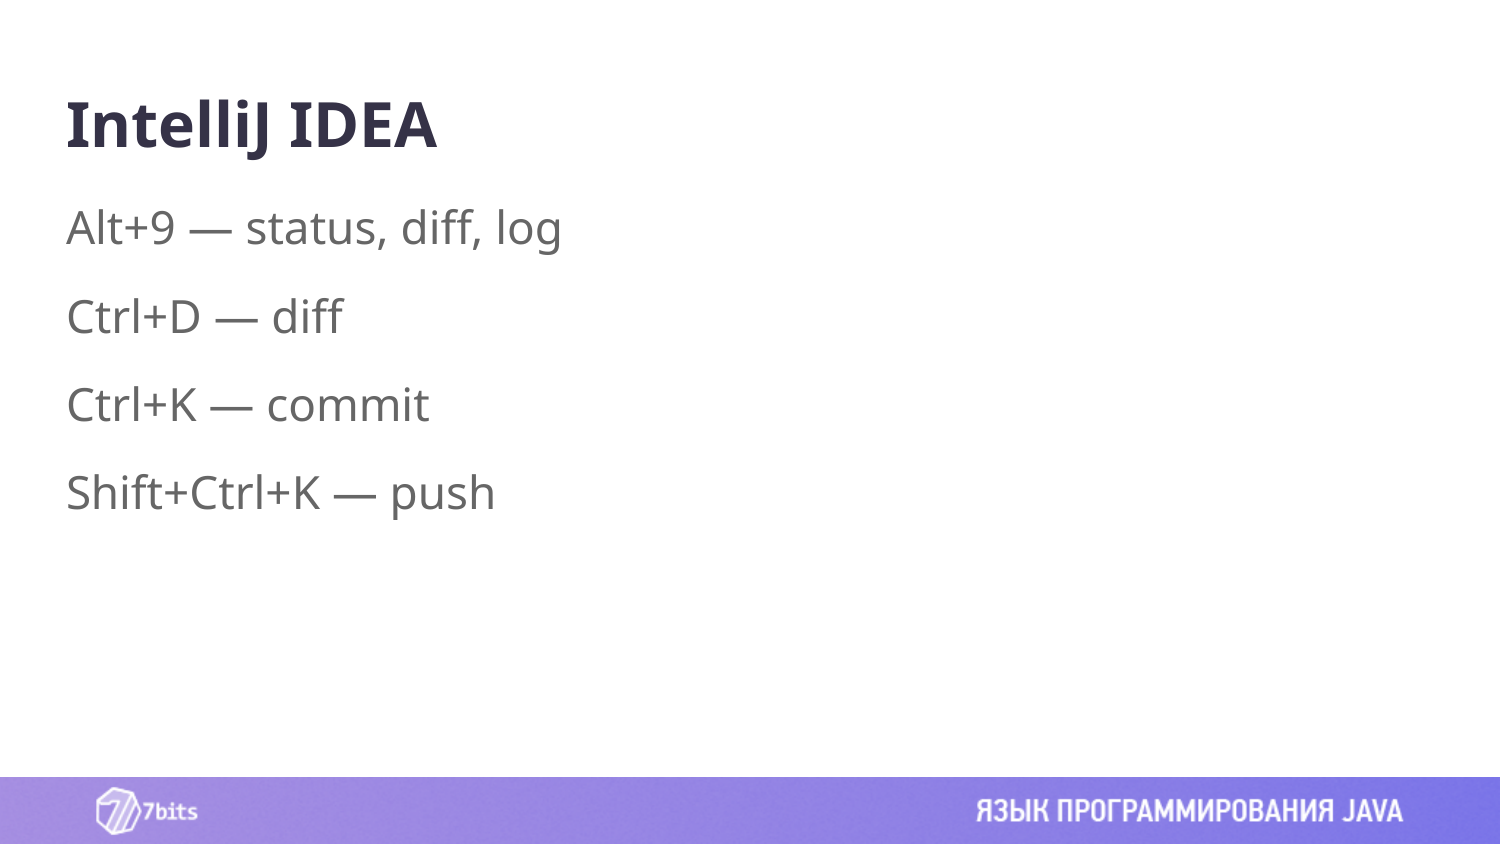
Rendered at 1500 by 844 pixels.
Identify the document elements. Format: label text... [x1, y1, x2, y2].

list Alt+9 — status, diff, log Ctrl+D — diff Ctrl+K — commit Shift+Ctrl+K — push [51, 184, 1449, 745]
title IntelliJ IDEA [51, 69, 1449, 164]
picture [0, 777, 1500, 844]
